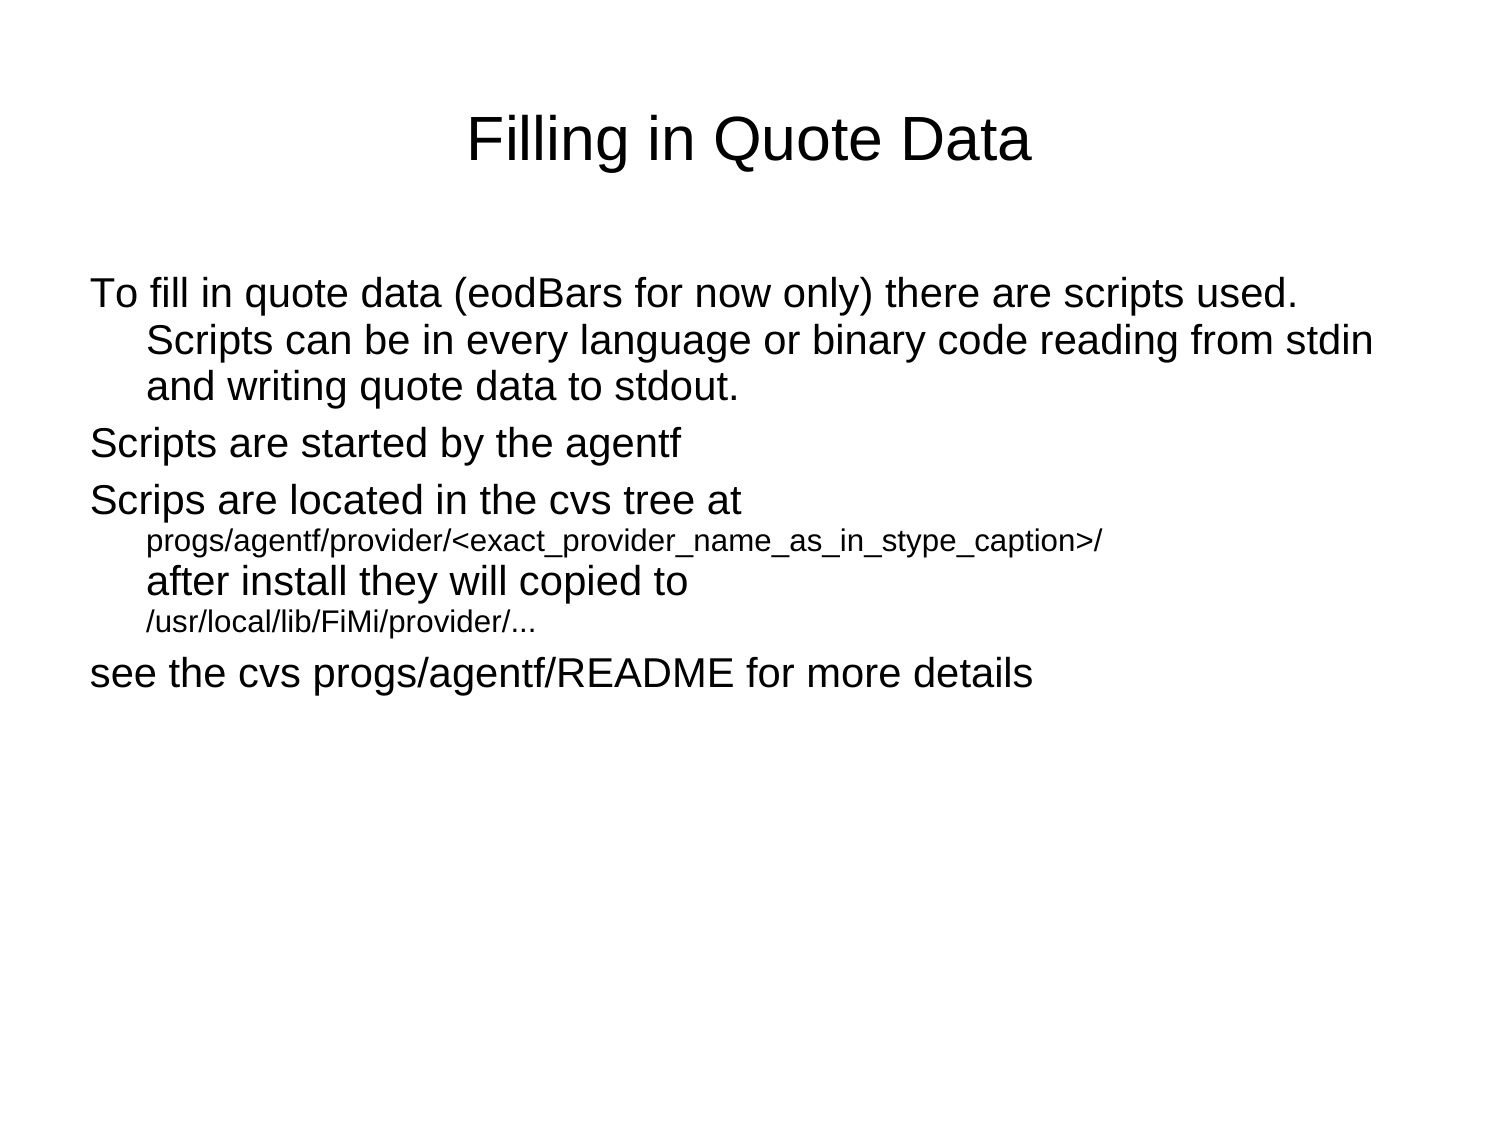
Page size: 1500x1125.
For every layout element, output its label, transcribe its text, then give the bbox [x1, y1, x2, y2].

title Filling in Quote Data [75, 45, 1426, 233]
list To fill in quote data (eodBars for now only) there are scripts used. Scripts can be in every language or binary code reading from stdin and writing quote data to stdout. Scripts are started by the agentf Scrips are located in the cvs tree at progs/agentf/provider/<exact_provider_name_as_in_stype_caption>/ after install they will copied to /usr/local/lib/FiMi/provider/... see the cvs progs/agentf/README for more details [75, 262, 1426, 1006]
